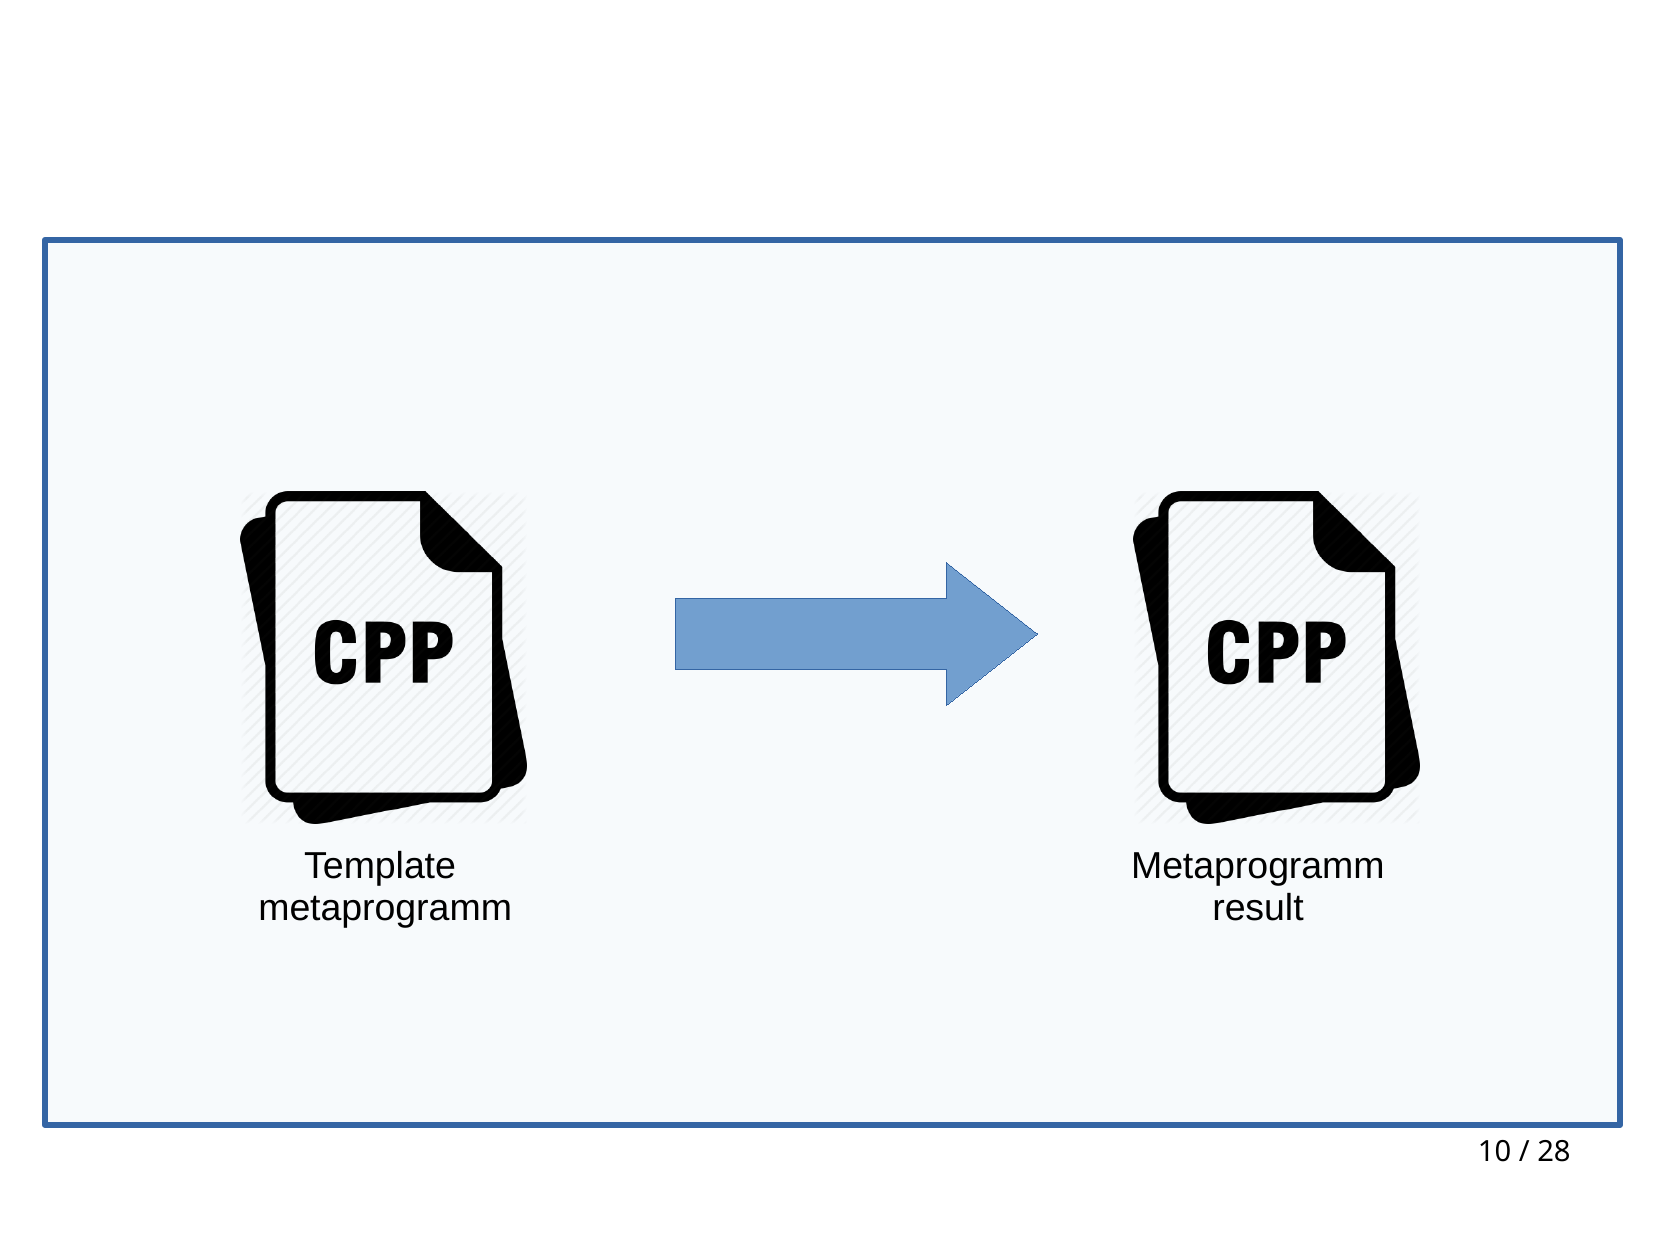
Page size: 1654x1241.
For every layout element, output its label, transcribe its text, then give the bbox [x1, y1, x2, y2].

text_box [45, 240, 1621, 1126]
text_box Template metaprogramm [243, 836, 583, 964]
picture [240, 491, 527, 824]
picture [1133, 491, 1420, 824]
text_box Metaprogramm result [1116, 836, 1453, 964]
